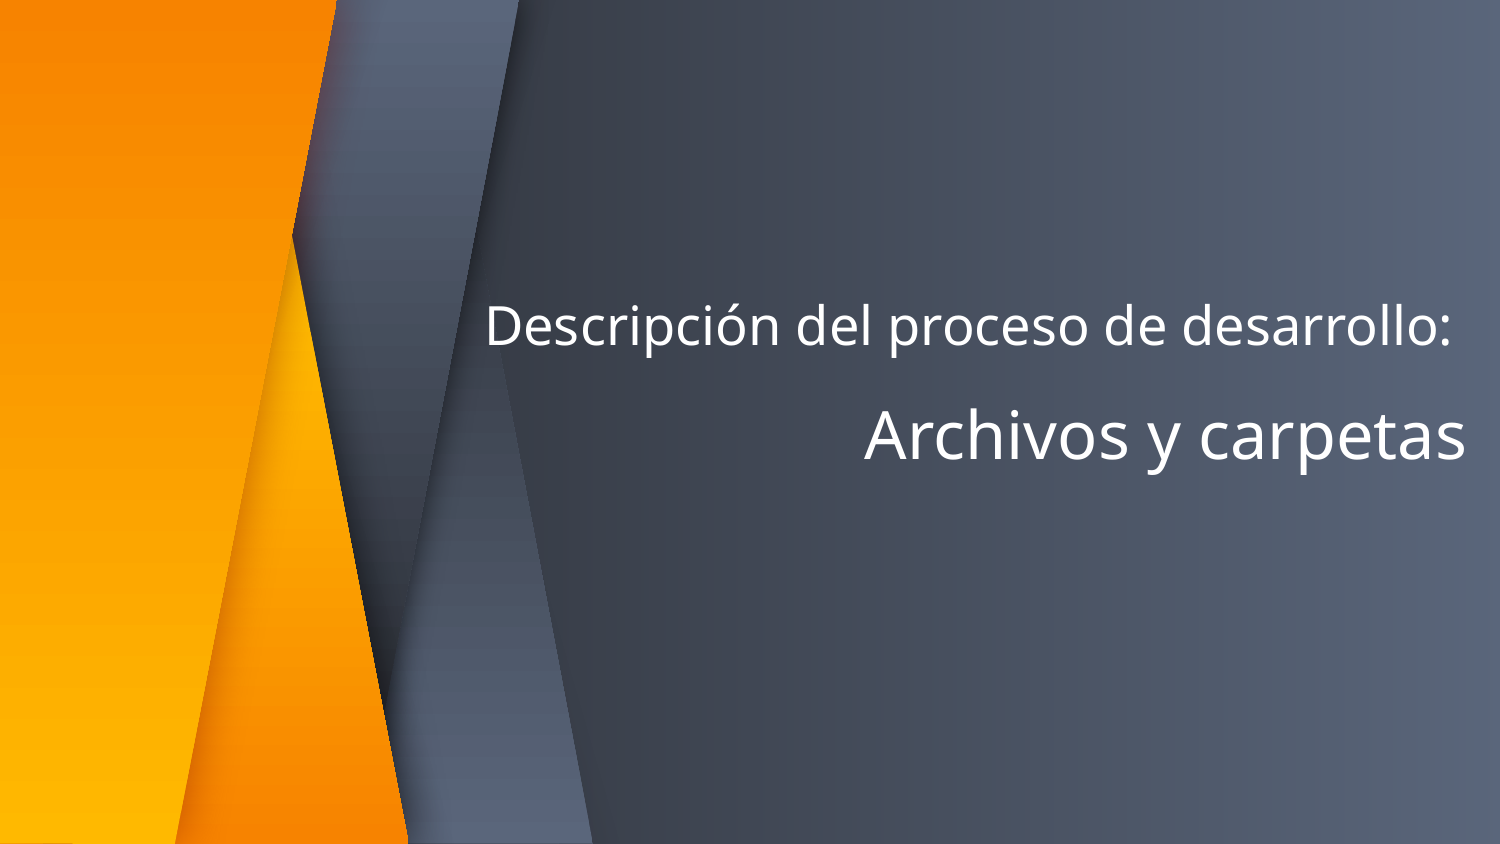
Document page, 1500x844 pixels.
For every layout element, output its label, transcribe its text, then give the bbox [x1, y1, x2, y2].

text_box Descripción del proceso de desarrollo: Archivos y carpetas [472, 295, 1468, 461]
